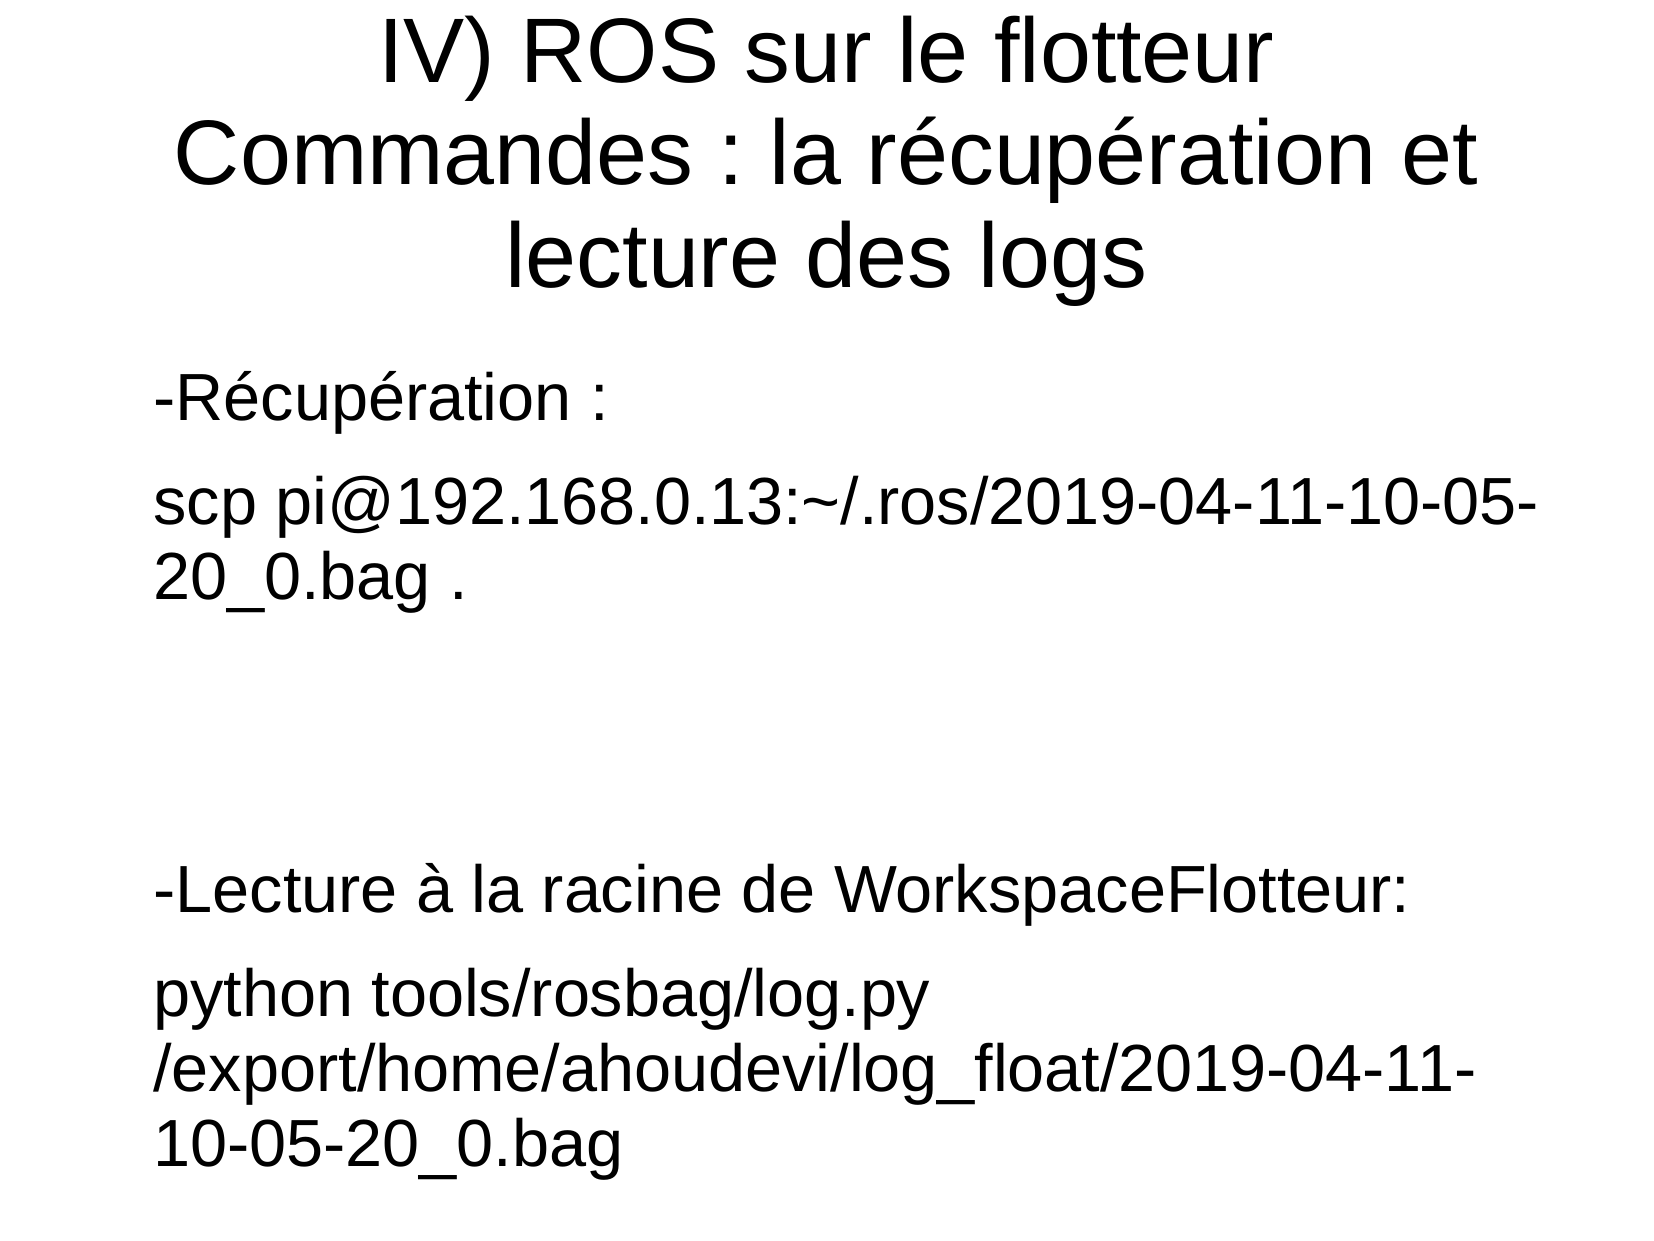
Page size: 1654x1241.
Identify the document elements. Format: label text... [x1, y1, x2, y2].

title IV) ROS sur le flotteur Commandes : la récupération et lecture des logs [82, 0, 1571, 307]
list -Récupération : scp pi@192.168.0.13:~/.ros/2019-04-11-10-05-20_0.bag . -Lecture à la racine de WorkspaceFlotteur: python tools/rosbag/log.py /export/home/ahoudevi/log_float/2019-04-11-10-05-20_0.bag [82, 360, 1571, 1201]
